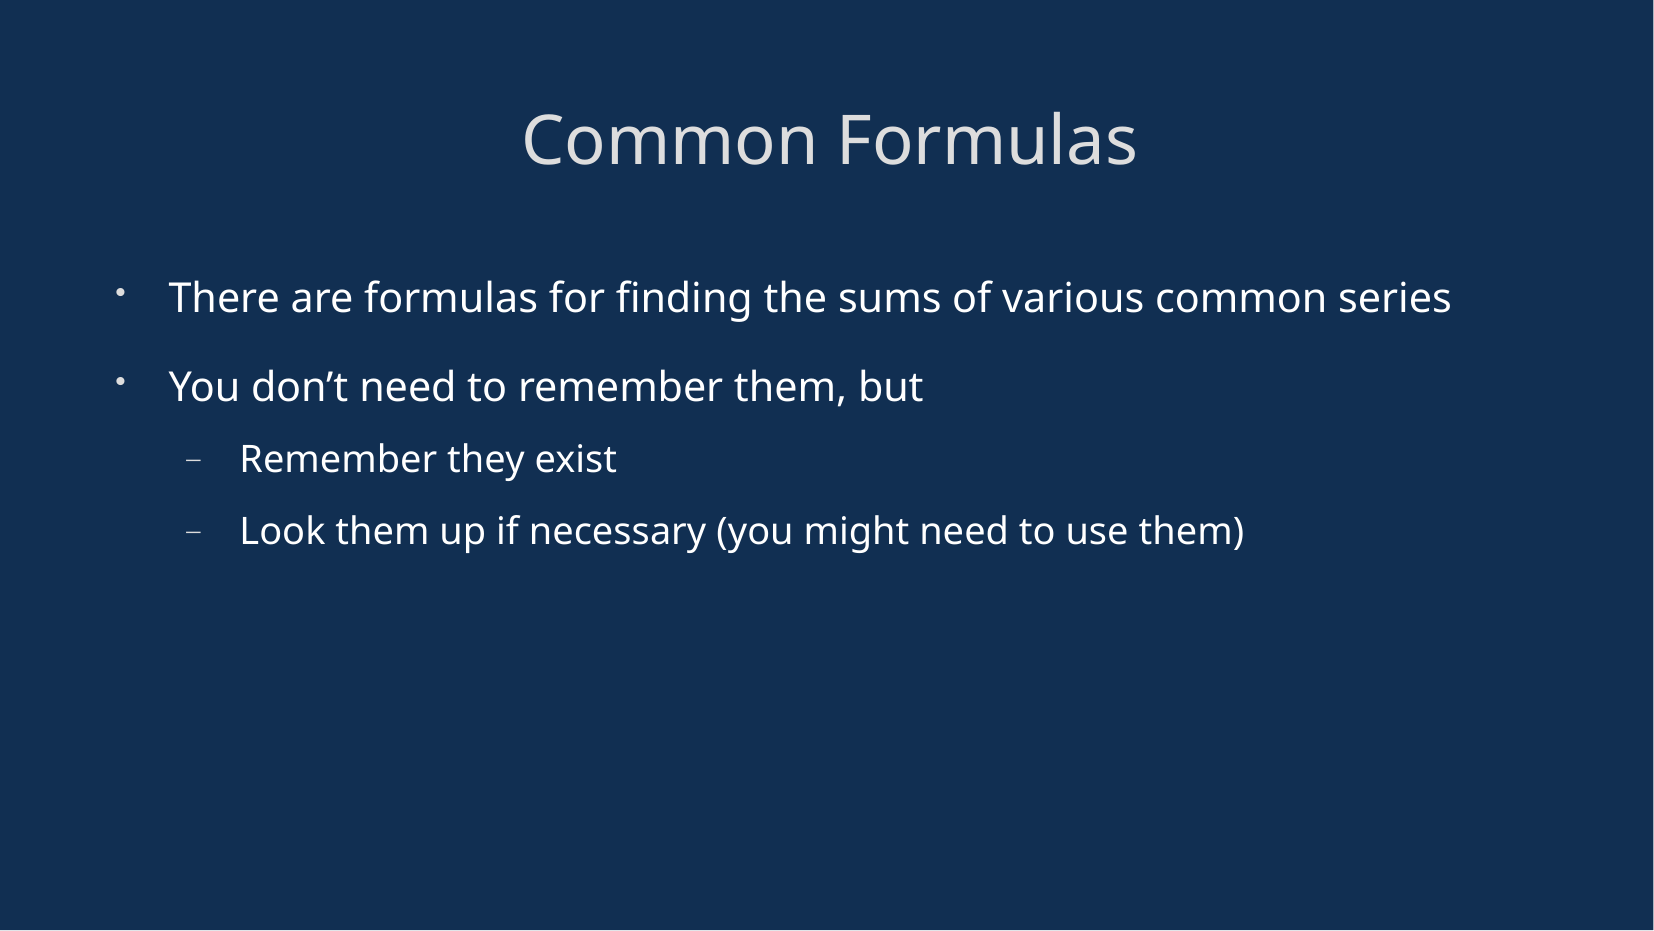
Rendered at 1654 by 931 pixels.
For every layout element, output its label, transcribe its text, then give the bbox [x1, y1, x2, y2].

list There are formulas for finding the sums of various common series You don’t need to remember them, but Remember they exist Look them up if necessary (you might need to use them) [97, 268, 1563, 806]
title Common Formulas [97, 56, 1563, 220]
